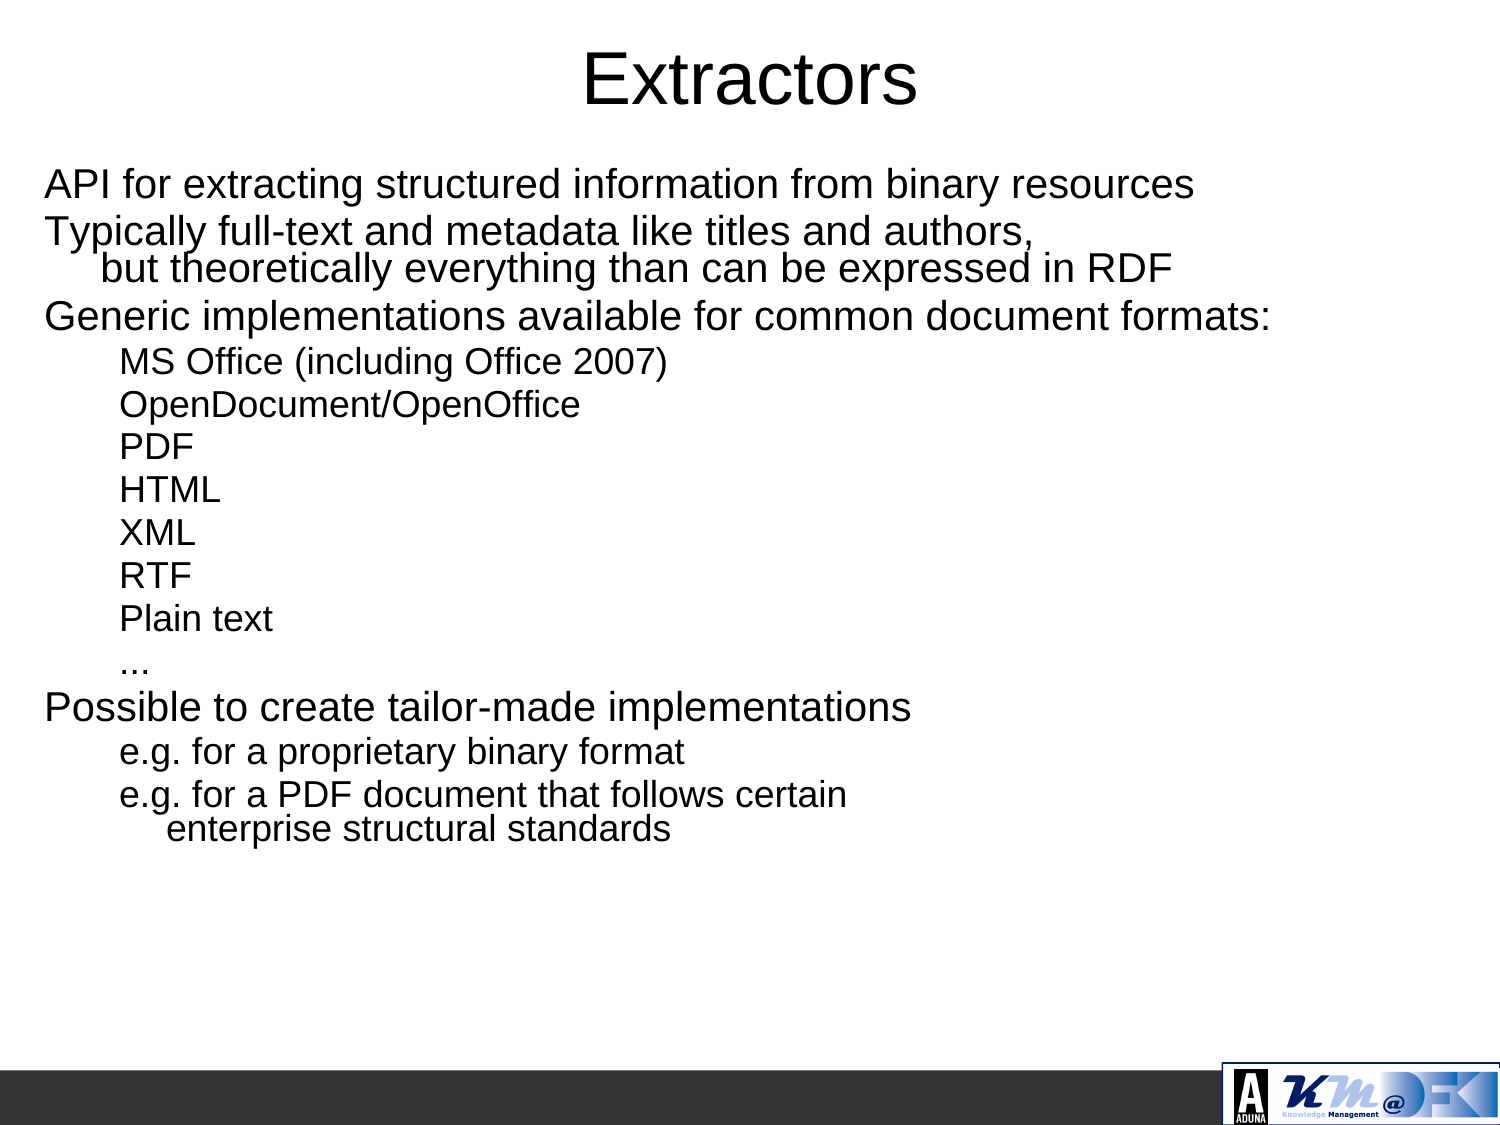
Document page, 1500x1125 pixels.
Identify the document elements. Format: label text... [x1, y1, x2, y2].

title Extractors [29, 19, 1471, 138]
picture [1234, 1069, 1268, 1125]
list API for extracting structured information from binary resources Typically full-text and metadata like titles and authors, but theoretically everything than can be expressed in RDF Generic implementations available for common document formats: MS Office (including Office 2007) OpenDocument/OpenOffice PDF HTML XML RTF Plain text ... Possible to create tailor-made implementations e.g. for a proprietary binary format e.g. for a PDF document that follows certain enterprise structural standards [29, 160, 1471, 1047]
picture [1276, 1068, 1500, 1124]
